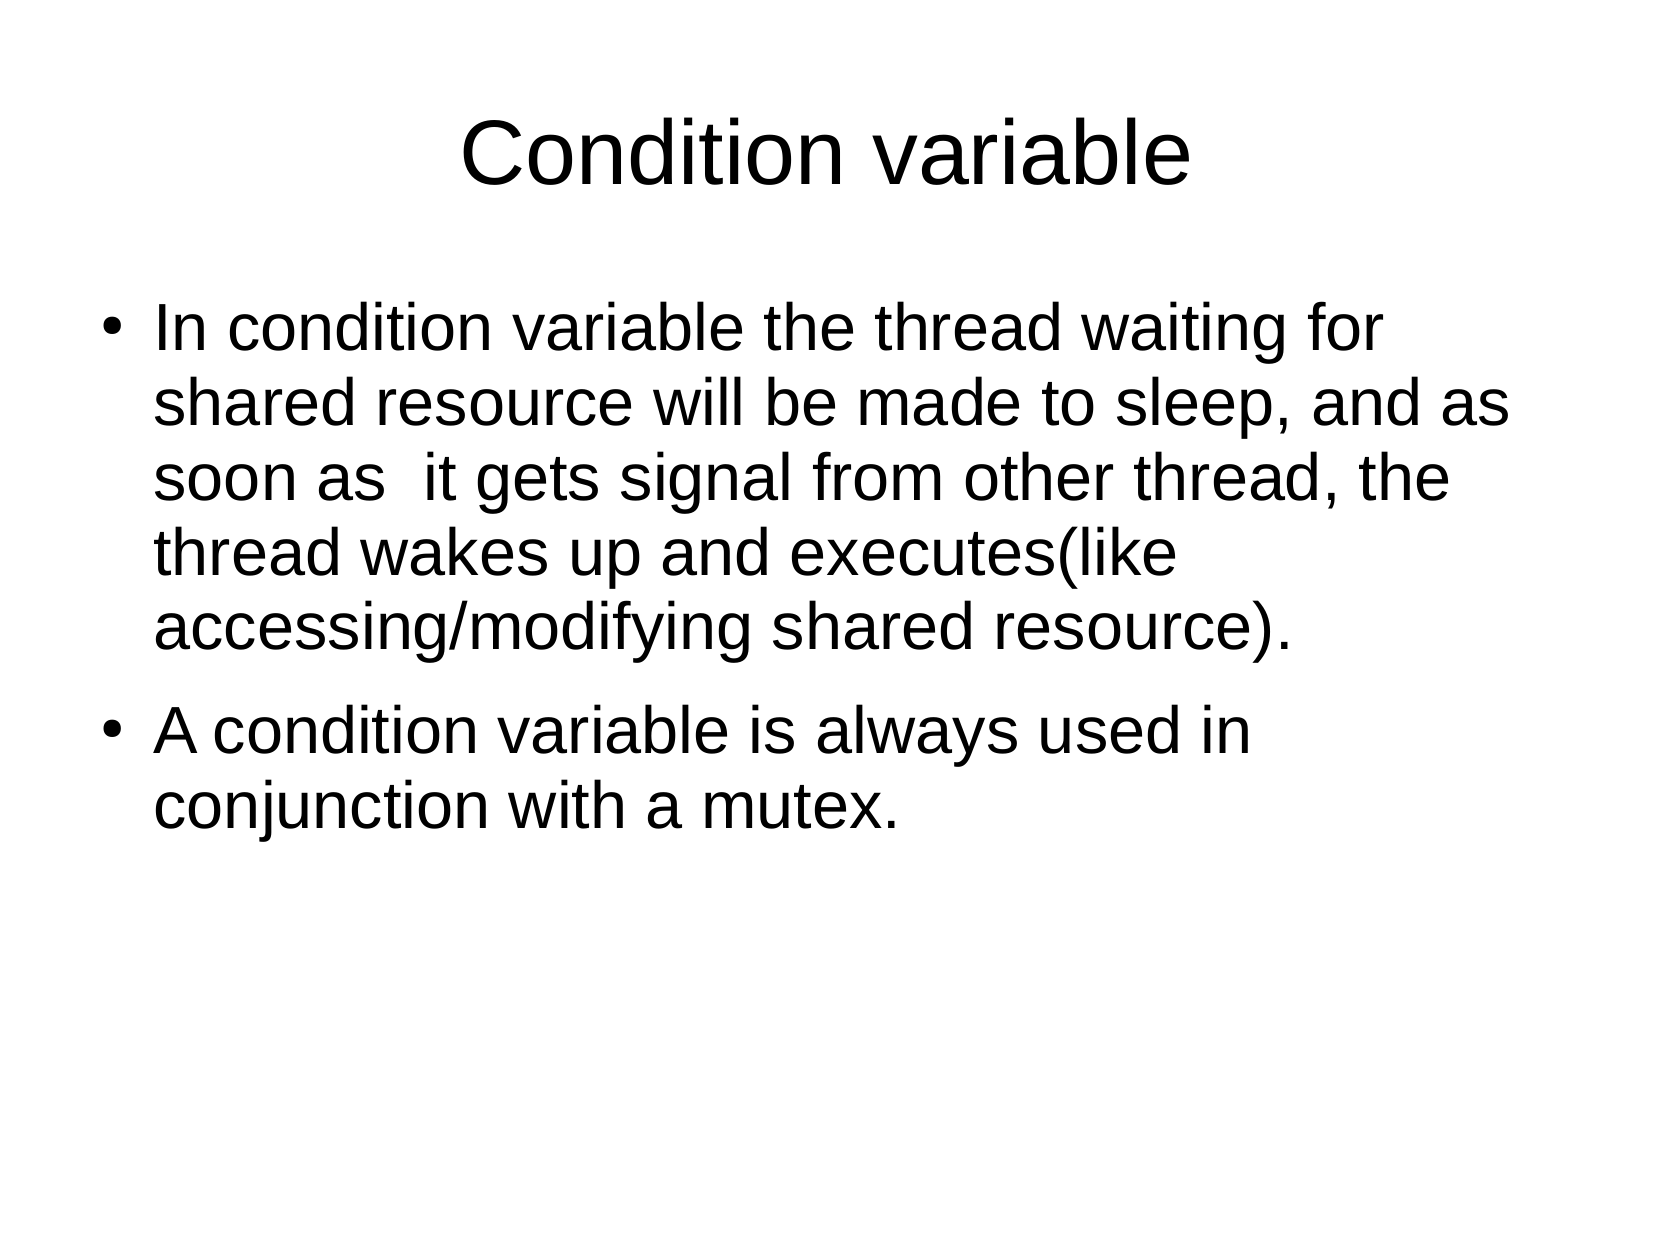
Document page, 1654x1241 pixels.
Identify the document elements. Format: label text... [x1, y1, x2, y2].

list In condition variable the thread waiting for shared resource will be made to sleep, and as soon as it gets signal from other thread, the thread wakes up and executes(like accessing/modifying shared resource). A condition variable is always used in conjunction with a mutex. [82, 290, 1571, 1010]
title Condition variable [82, 49, 1571, 257]
